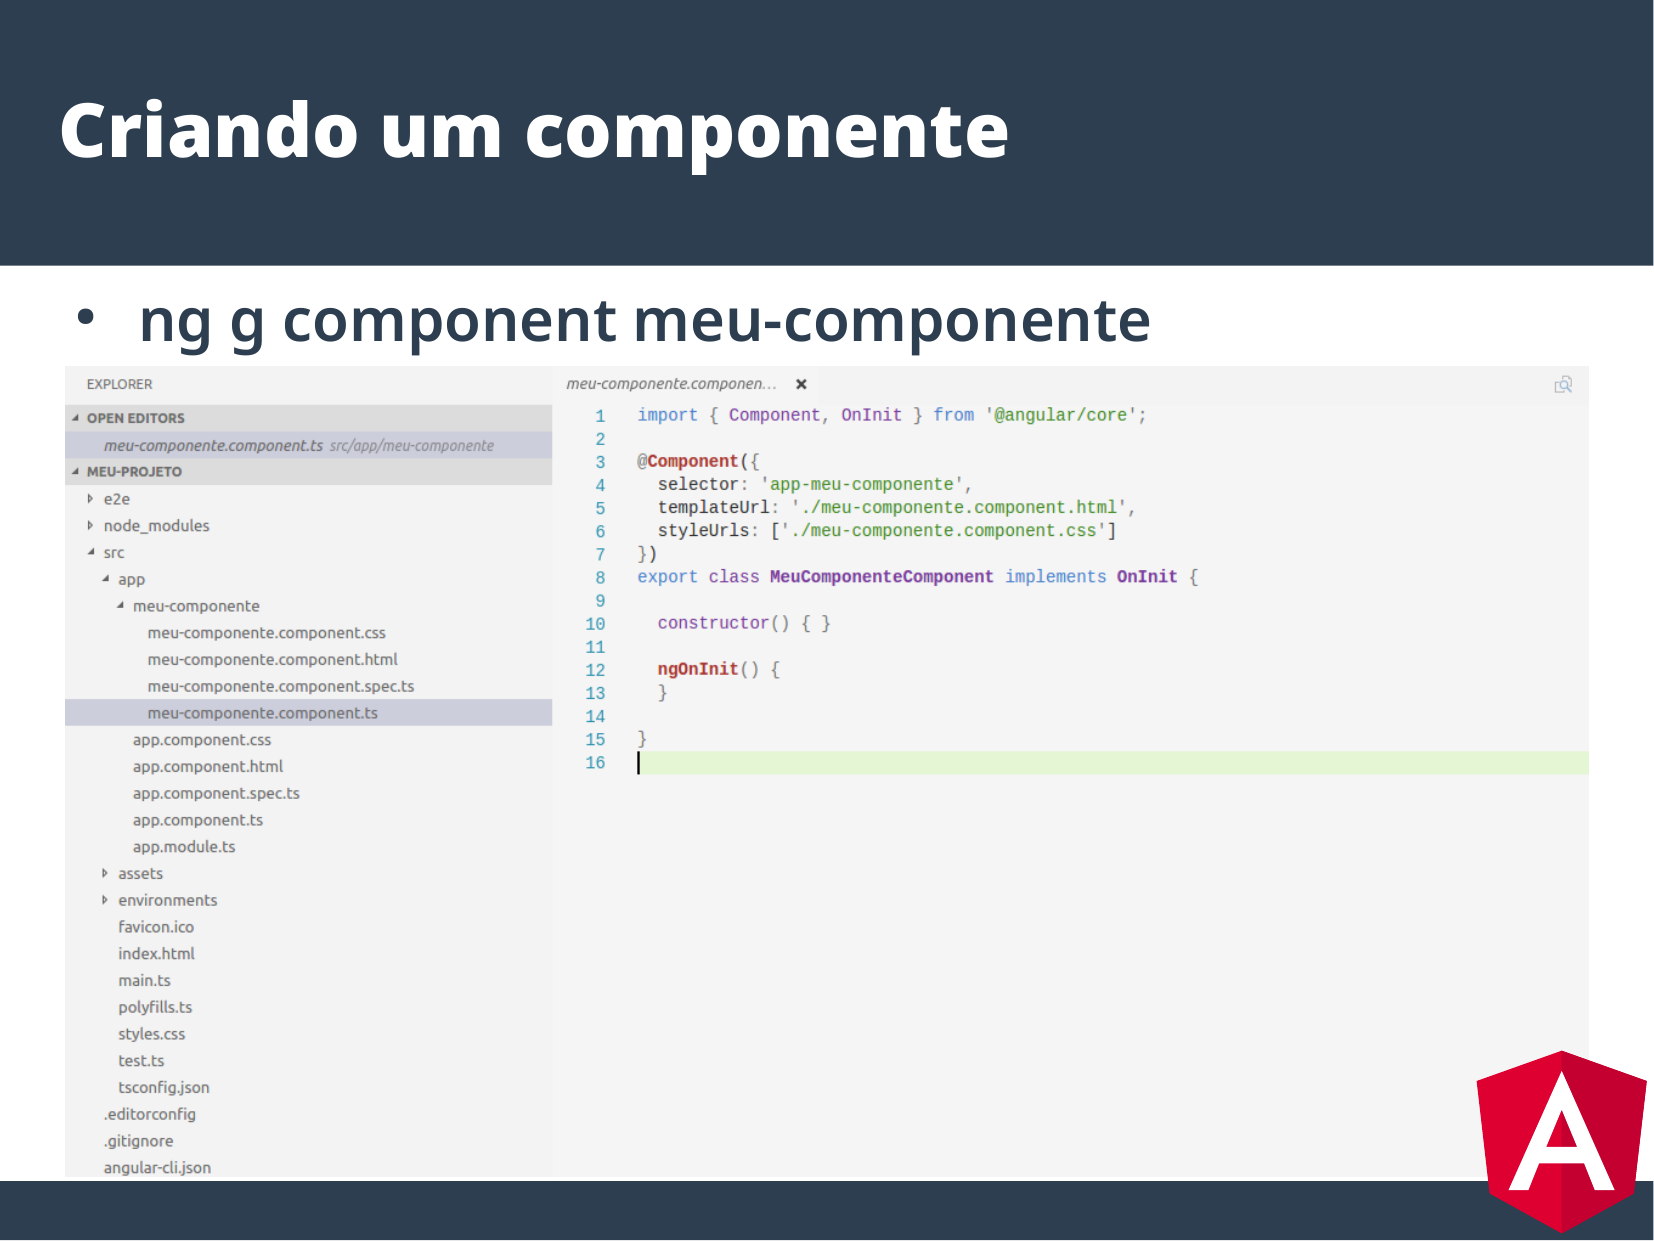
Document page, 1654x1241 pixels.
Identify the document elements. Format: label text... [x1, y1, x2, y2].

picture [65, 366, 1654, 1241]
list ng g component meu-componente [59, 277, 1595, 361]
title Criando um componente [59, 49, 1595, 207]
